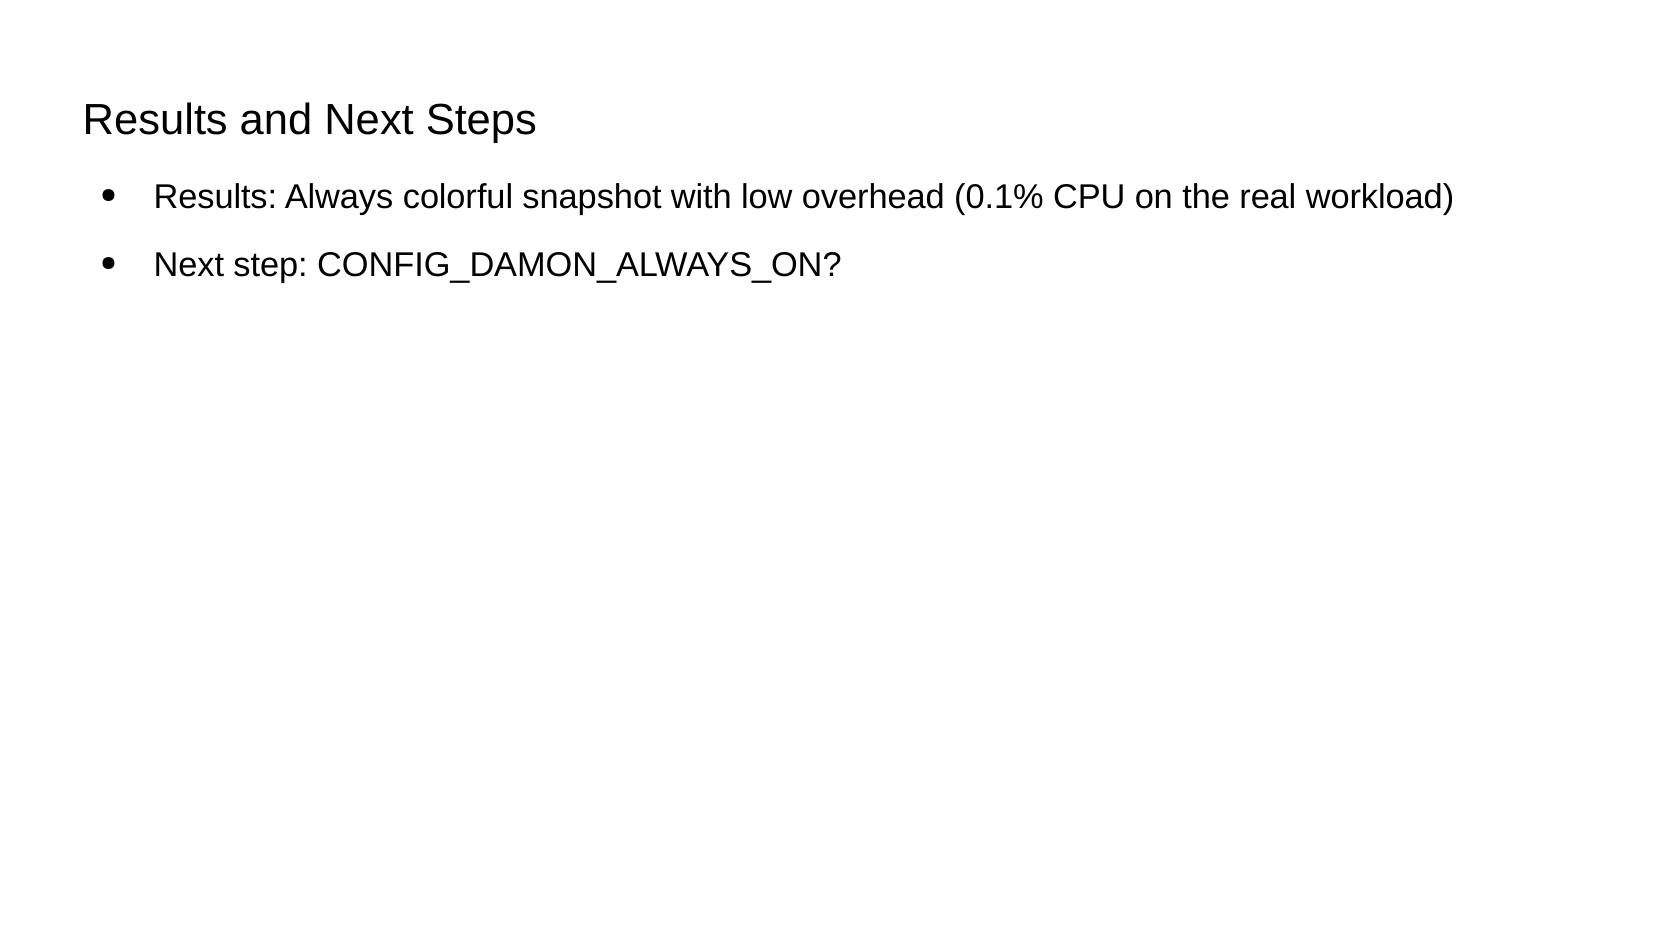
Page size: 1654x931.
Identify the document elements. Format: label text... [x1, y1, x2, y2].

title Results and Next Steps [82, 81, 1571, 157]
list Results: Always colorful snapshot with low overhead (0.1% CPU on the real workload) Next step: CONFIG_DAMON_ALWAYS_ON? [82, 177, 1571, 833]
